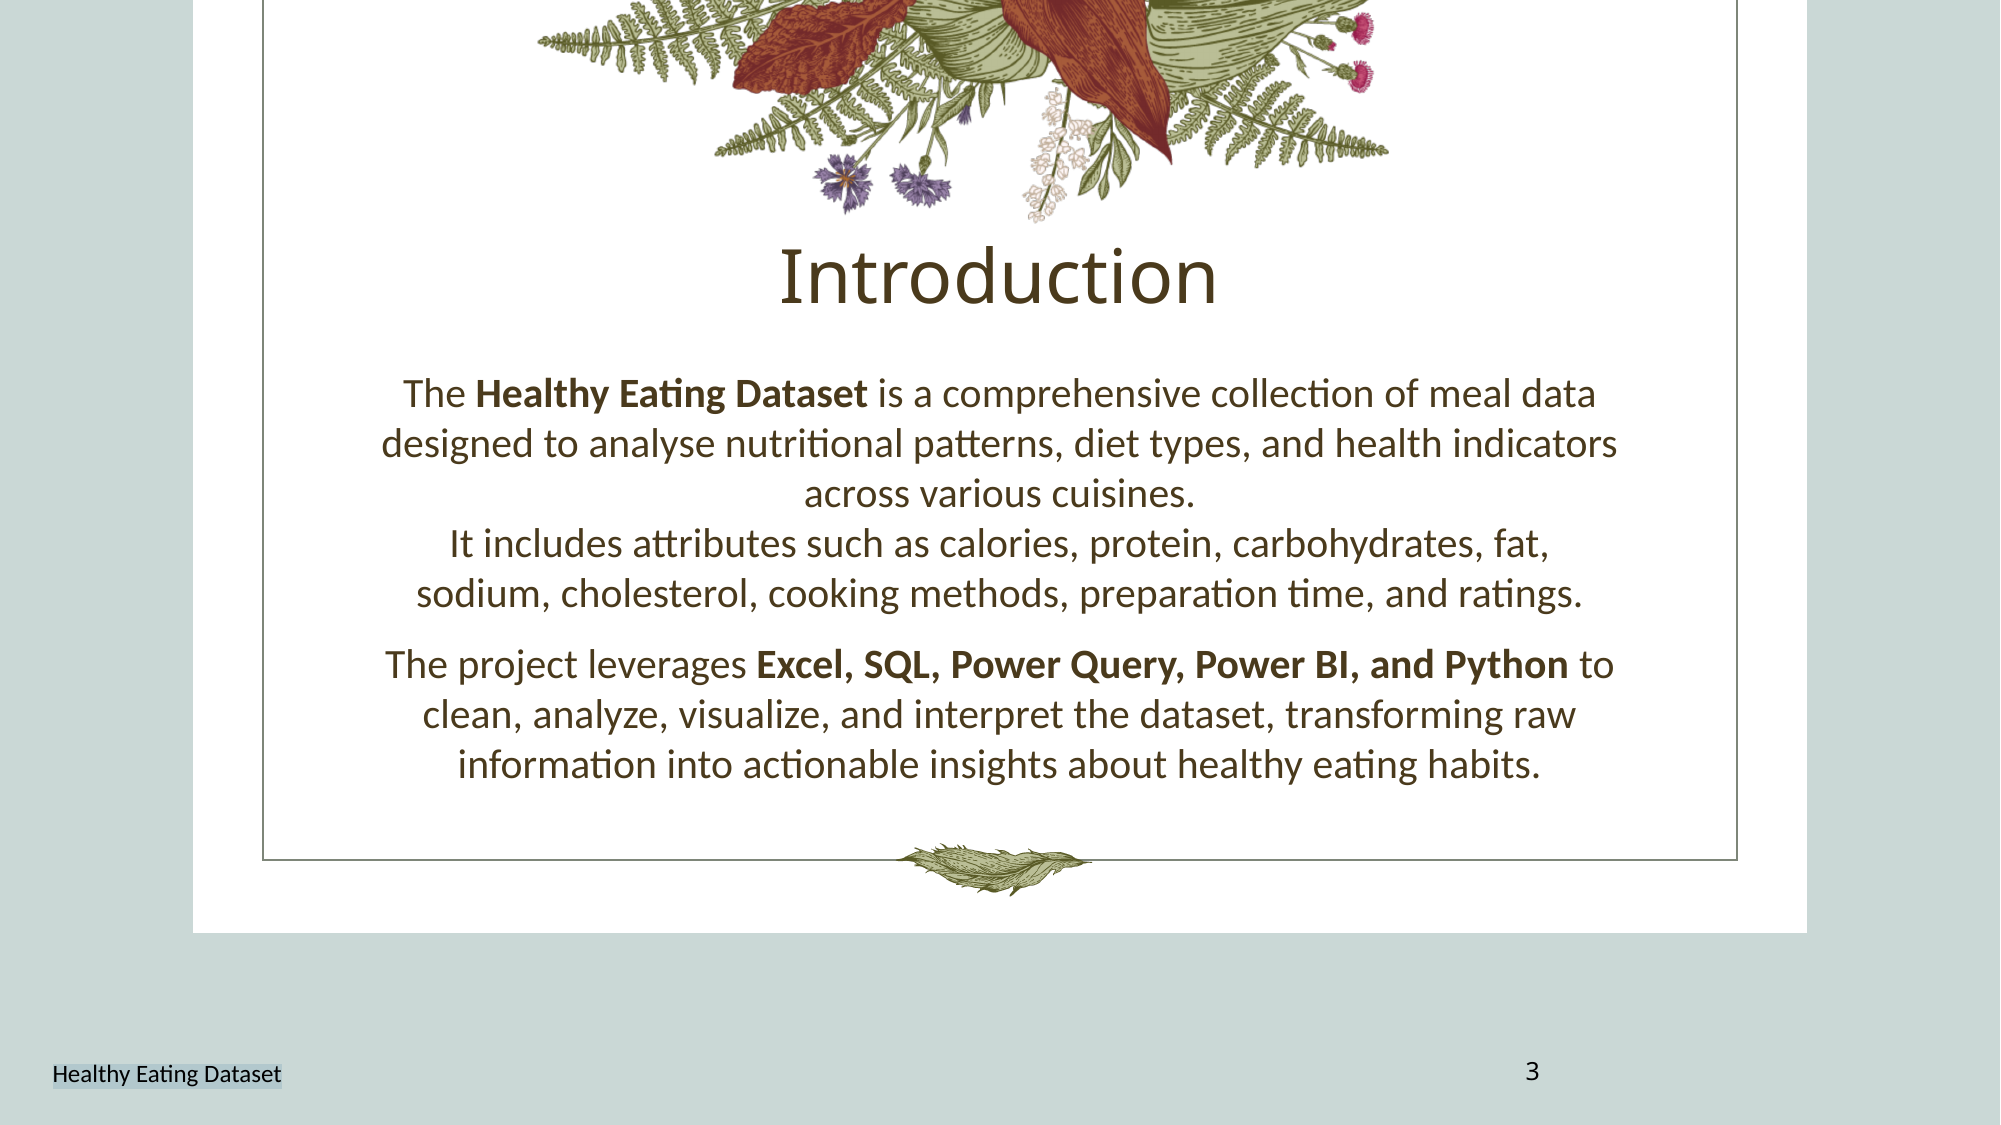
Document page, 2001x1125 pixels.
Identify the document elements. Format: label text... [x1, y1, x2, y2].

text_box Healthy Eating Dataset [37, 1042, 713, 1103]
title Introduction [286, 228, 1714, 331]
text_box [1510, 1042, 1961, 1103]
list The Healthy Eating Dataset is a comprehensive collection of meal data designed to analyse nutritional patterns, diet types, and health indicators across various cuisines. It includes attributes such as calories, protein, carbohydrates, fat, sodium, cholesterol, cooking methods, preparation time, and ratings. The project leverages Excel, SQL, Power Query, Power BI, and Python to clean, analyze, visualize, and interpret the dataset, transforming raw information into actionable insights about healthy eating habits. [364, 358, 1636, 878]
